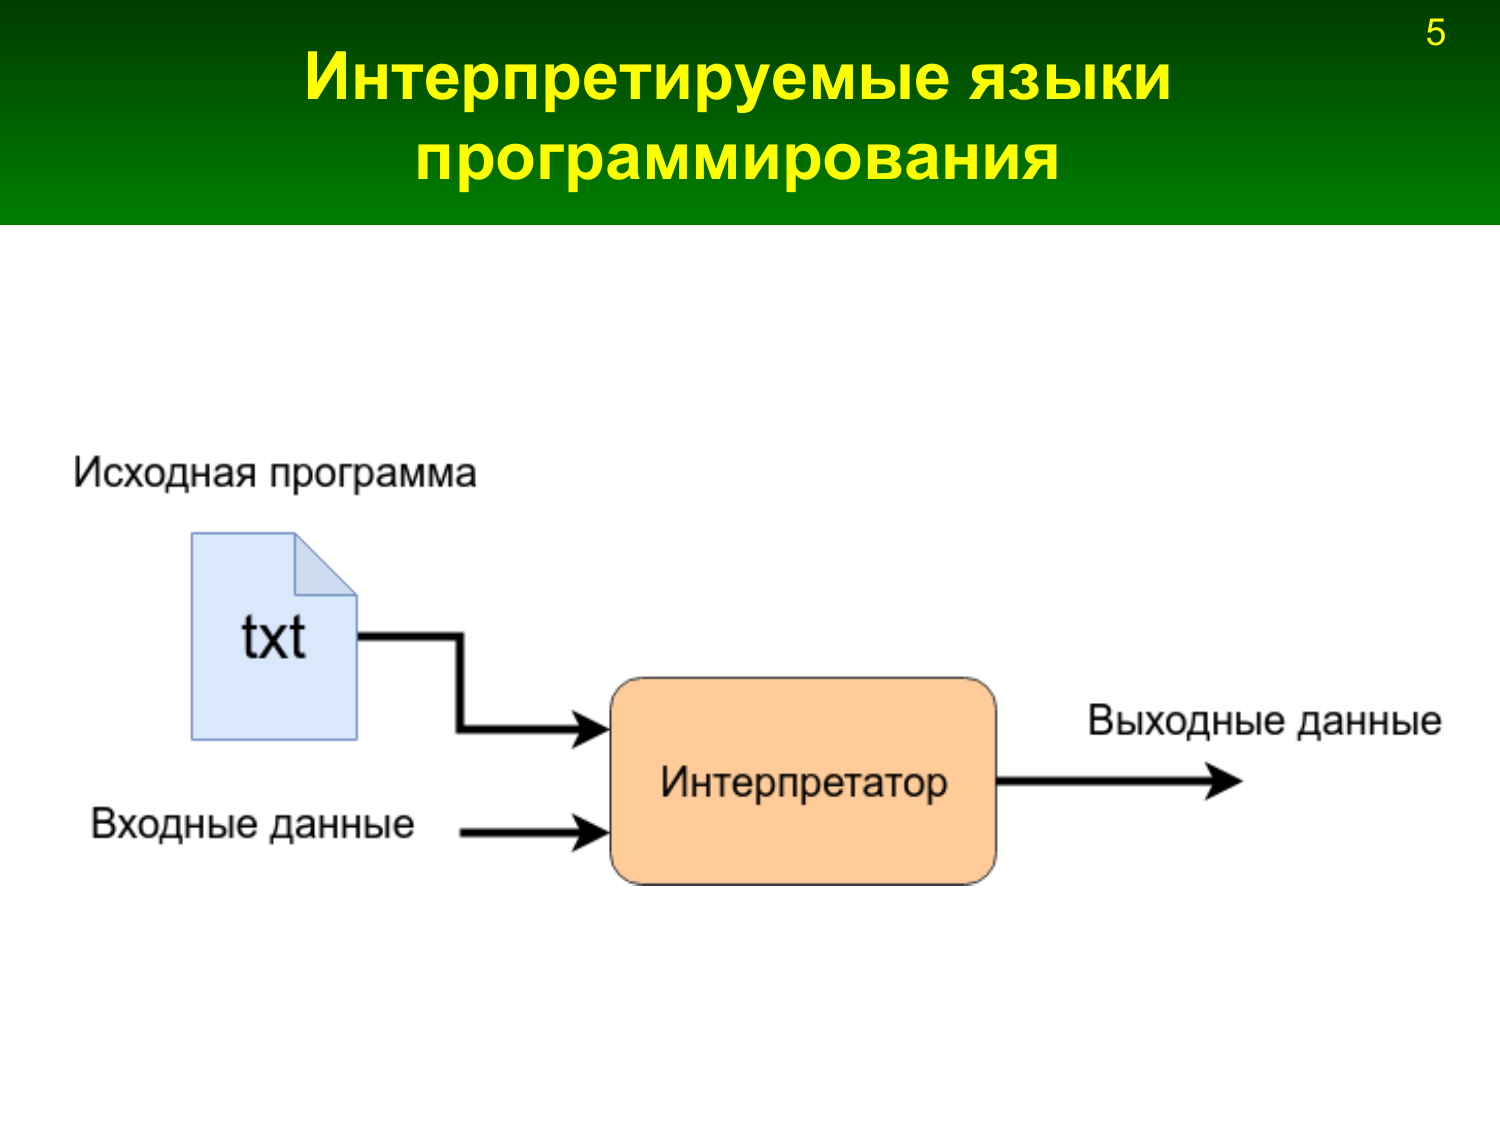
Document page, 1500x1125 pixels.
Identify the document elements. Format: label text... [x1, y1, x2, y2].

title Интерпретируемые языки программирования [88, 18, 1389, 207]
picture [47, 448, 1472, 886]
